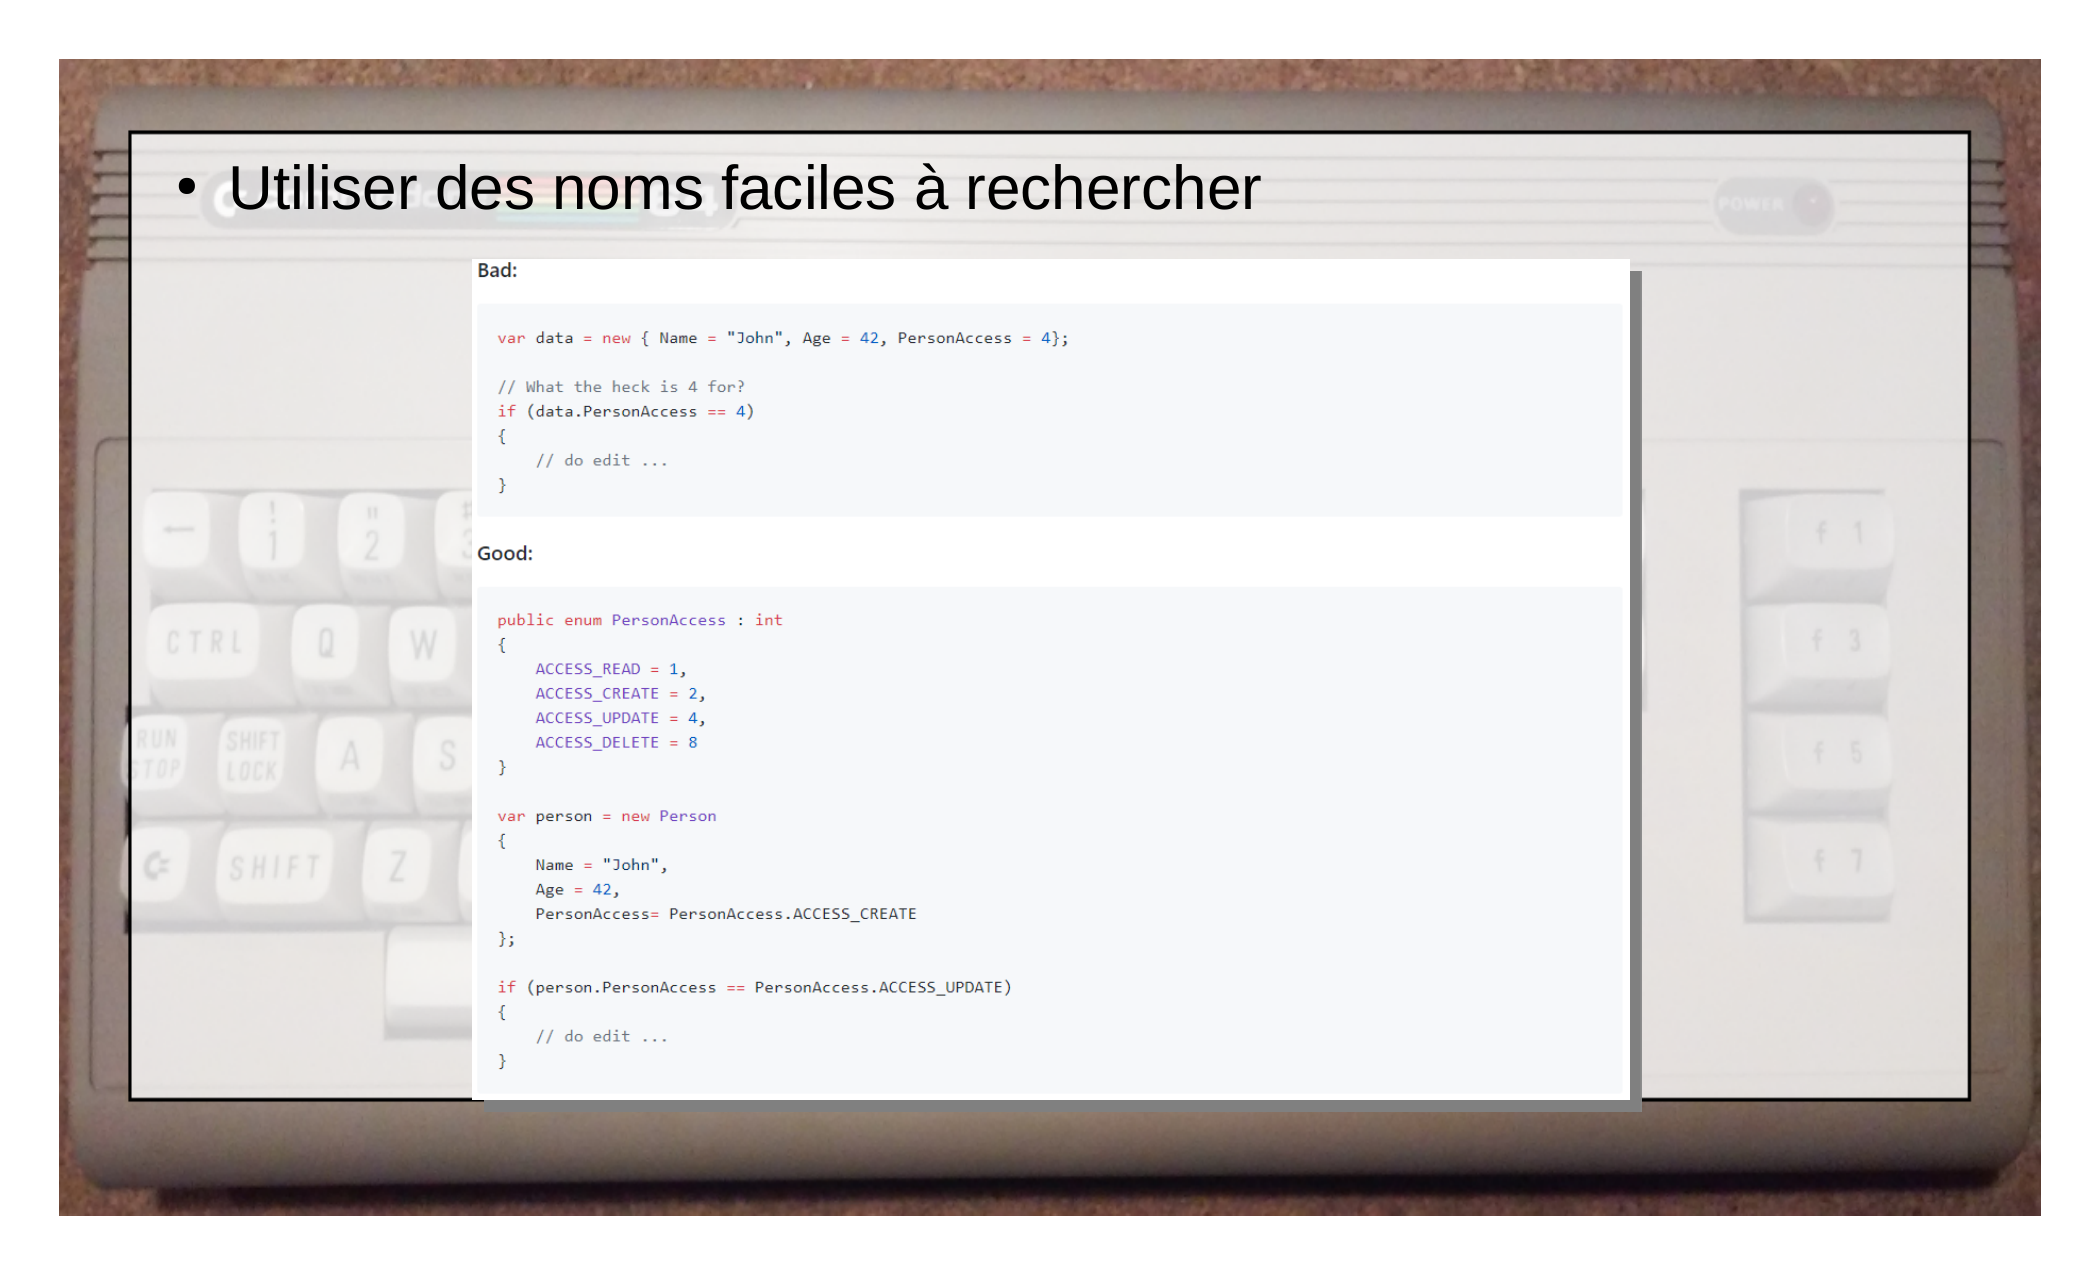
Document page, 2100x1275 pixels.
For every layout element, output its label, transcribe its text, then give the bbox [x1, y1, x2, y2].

picture [59, 59, 2041, 1216]
list Utiliser des noms faciles à rechercher [158, 153, 1942, 1094]
